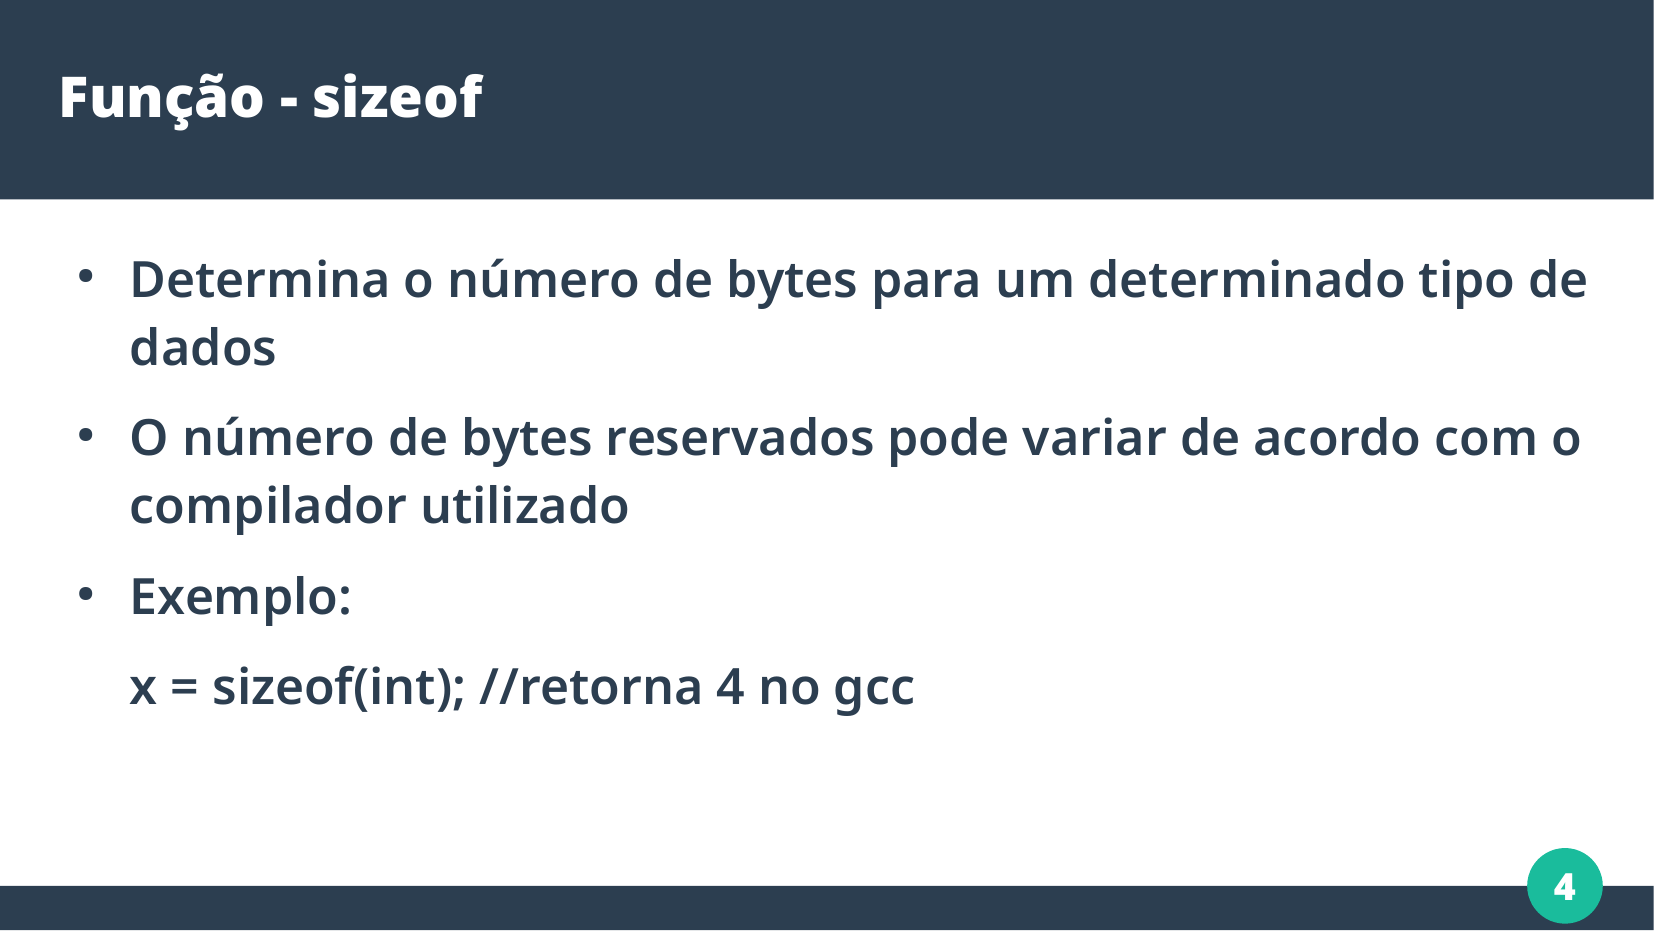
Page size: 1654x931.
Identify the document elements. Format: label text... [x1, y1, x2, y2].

list Determina o número de bytes para um determinado tipo de dados O número de bytes reservados pode variar de acordo com o compilador utilizado Exemplo: x = sizeof(int); //retorna 4 no gcc [59, 243, 1595, 864]
title Função - sizeof [59, 37, 1595, 156]
